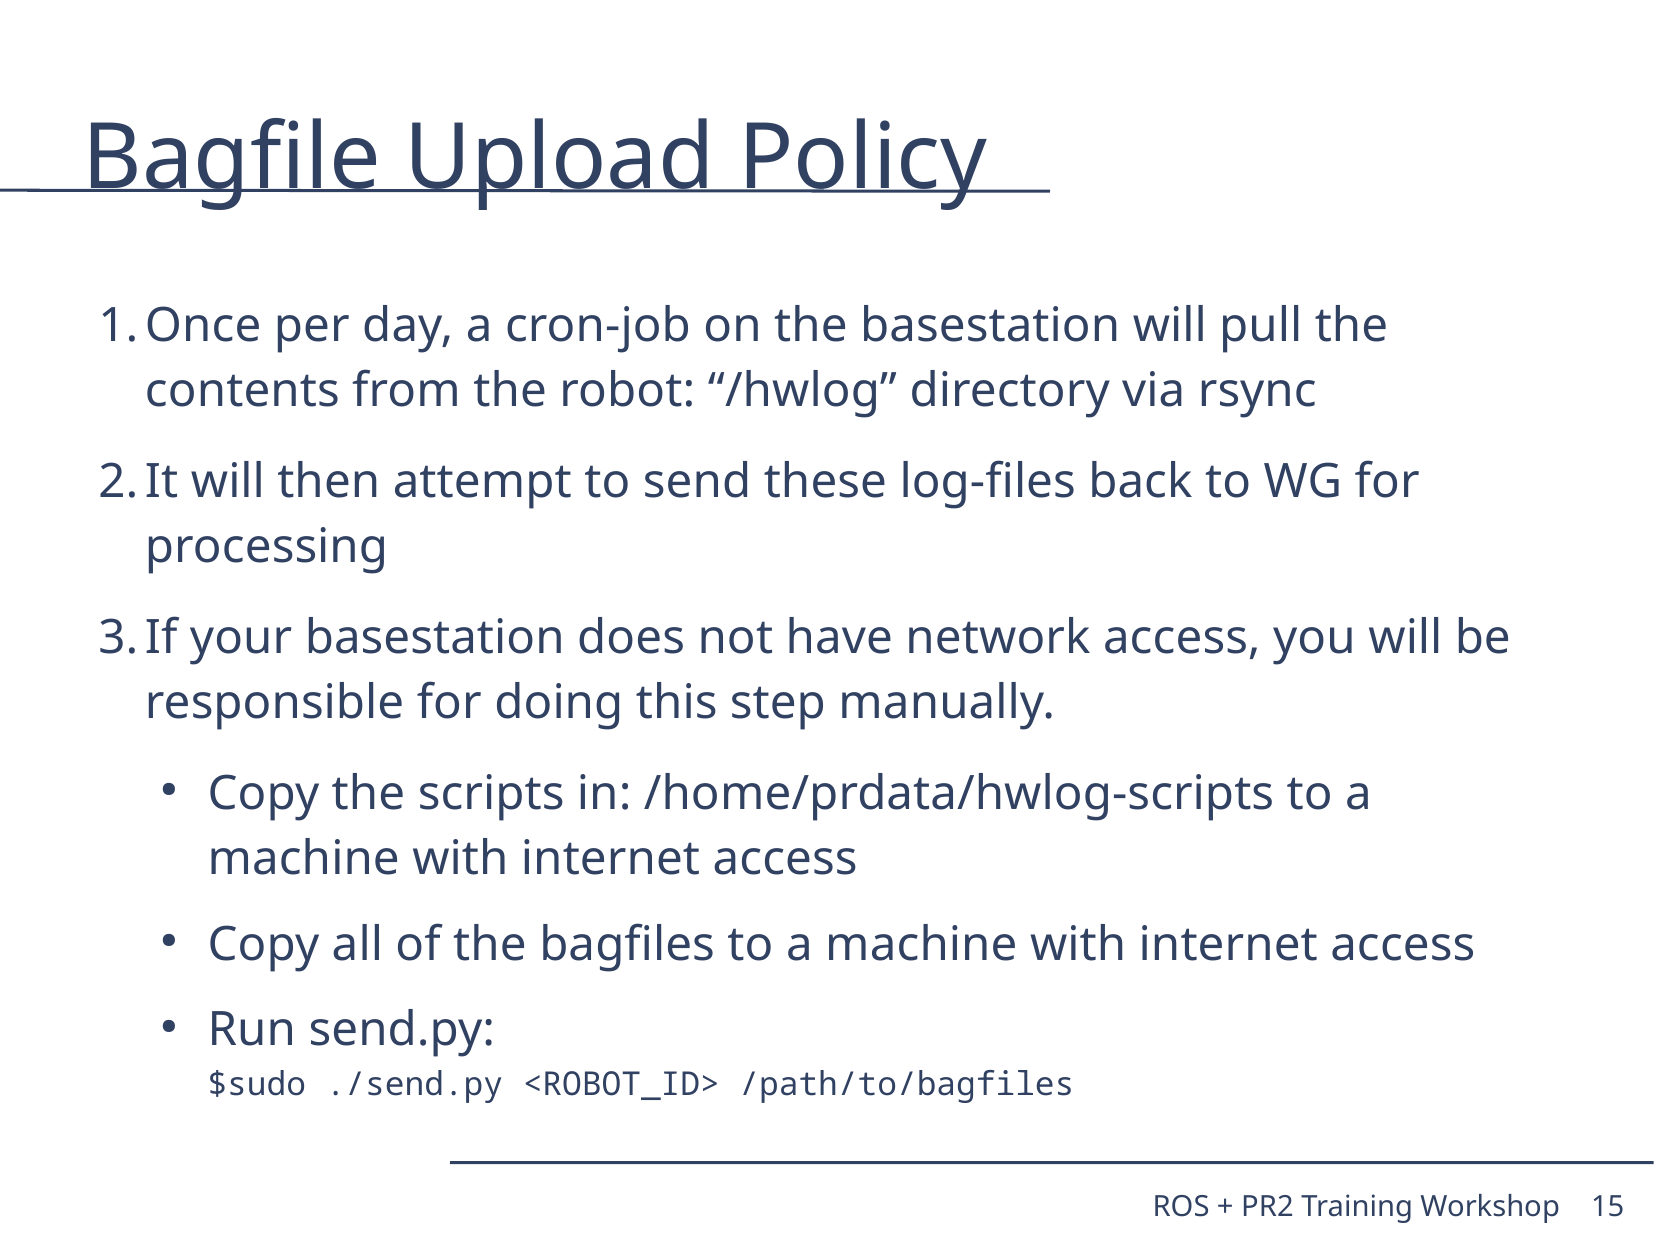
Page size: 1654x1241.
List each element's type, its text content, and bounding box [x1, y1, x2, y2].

list Once per day, a cron-job on the basestation will pull the contents from the robot: “/hwlog” directory via rsync It will then attempt to send these log-files back to WG for processing If your basestation does not have network access, you will be responsible for doing this step manually. Copy the scripts in: /home/prdata/hwlog-scripts to a machine with internet access Copy all of the bagfiles to a machine with internet access Run send.py: $sudo ./send.py <ROBOT_ID> /path/to/bagfiles [82, 290, 1571, 1109]
title Bagfile Upload Policy [82, 56, 1571, 250]
